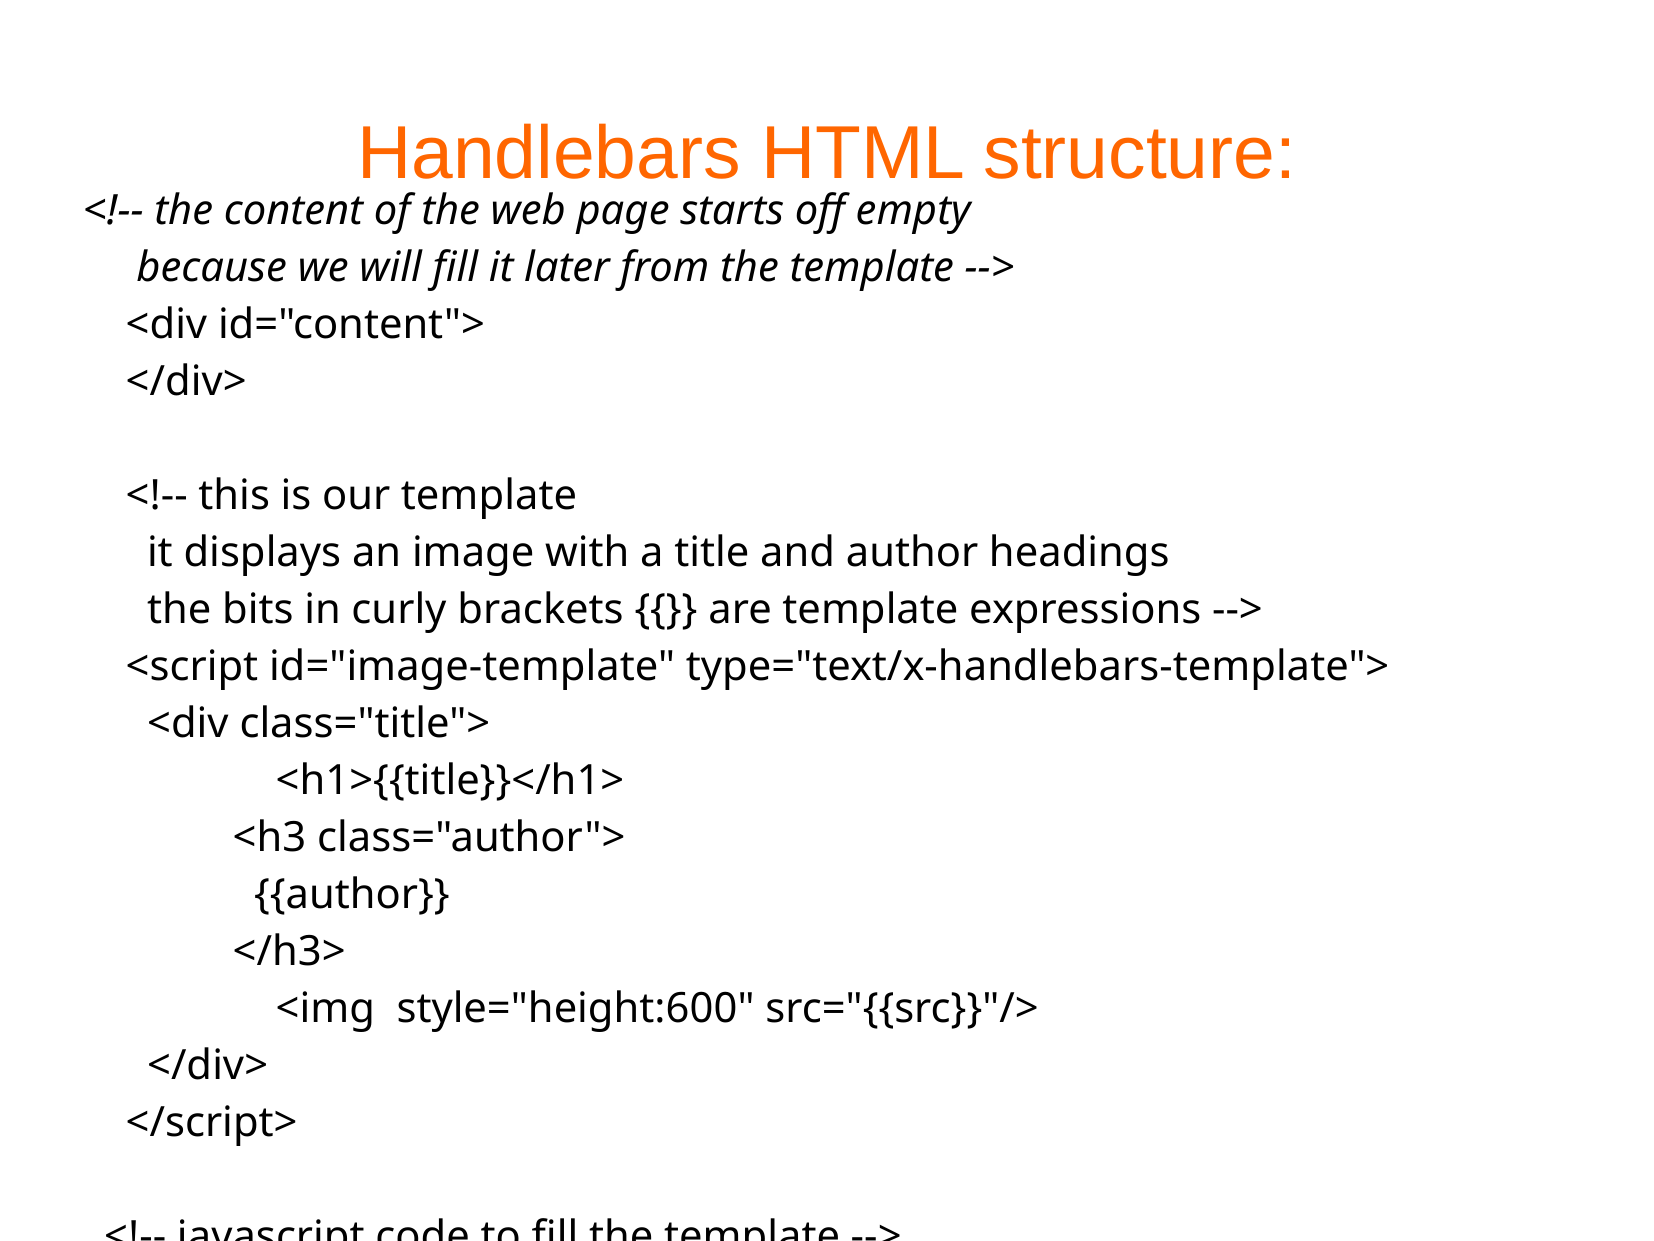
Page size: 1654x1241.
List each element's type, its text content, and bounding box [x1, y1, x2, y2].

title Handlebars HTML structure: [82, 49, 1571, 224]
subtitle <!-- the content of the web page starts off empty because we will fill it later from the template --> <div id="content"> </div> <!-- this is our template it displays an image with a title and author headings the bits in curly brackets {{}} are template expressions --> <script id="image-template" type="text/x-handlebars-template"> <div class="title"> <h1>{{title}}</h1> <h3 class="author"> {{author}} </h3> <img style="height:600" src="{{src}}"/> </div> </script> <!-- javascript code to fill the template --> [82, 224, 1571, 1219]
